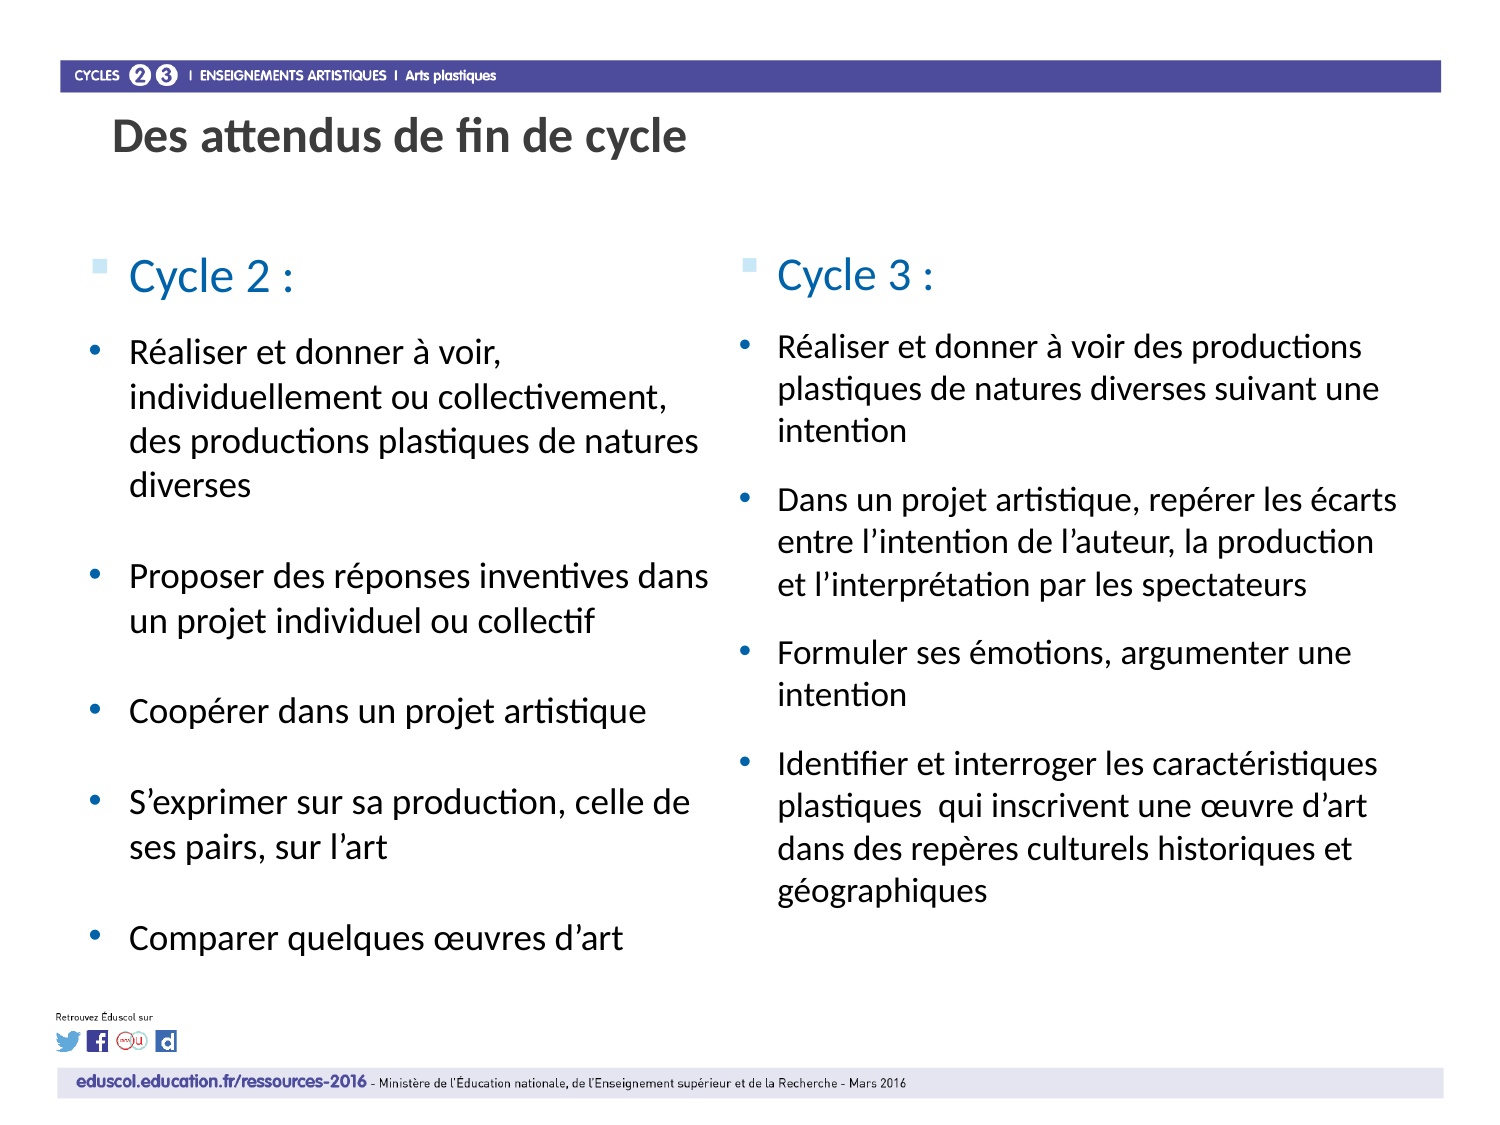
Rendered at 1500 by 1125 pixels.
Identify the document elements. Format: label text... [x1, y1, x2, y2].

title Des attendus de fin de cycle [112, 95, 1388, 244]
picture [0, 0, 1500, 95]
list Cycle 3 : Réaliser et donner à voir des productions plastiques de natures diverses suivant une intention Dans un projet artistique, repérer les écarts entre l’intention de l’auteur, la production et l’interprétation par les spectateurs Formuler ses émotions, argumenter une intention Identifier et interroger les caractéristiques plastiques qui inscrivent une œuvre d’art dans des repères culturels historiques et géographiques [738, 243, 1412, 941]
list Cycle 2 : Réaliser et donner à voir, individuellement ou collectivement, des productions plastiques de natures diverses Proposer des réponses inventives dans un projet individuel ou collectif Coopérer dans un projet artistique S’exprimer sur sa production, celle de ses pairs, sur l’art Comparer quelques œuvres d’art [88, 243, 714, 965]
picture [0, 1008, 1500, 1125]
